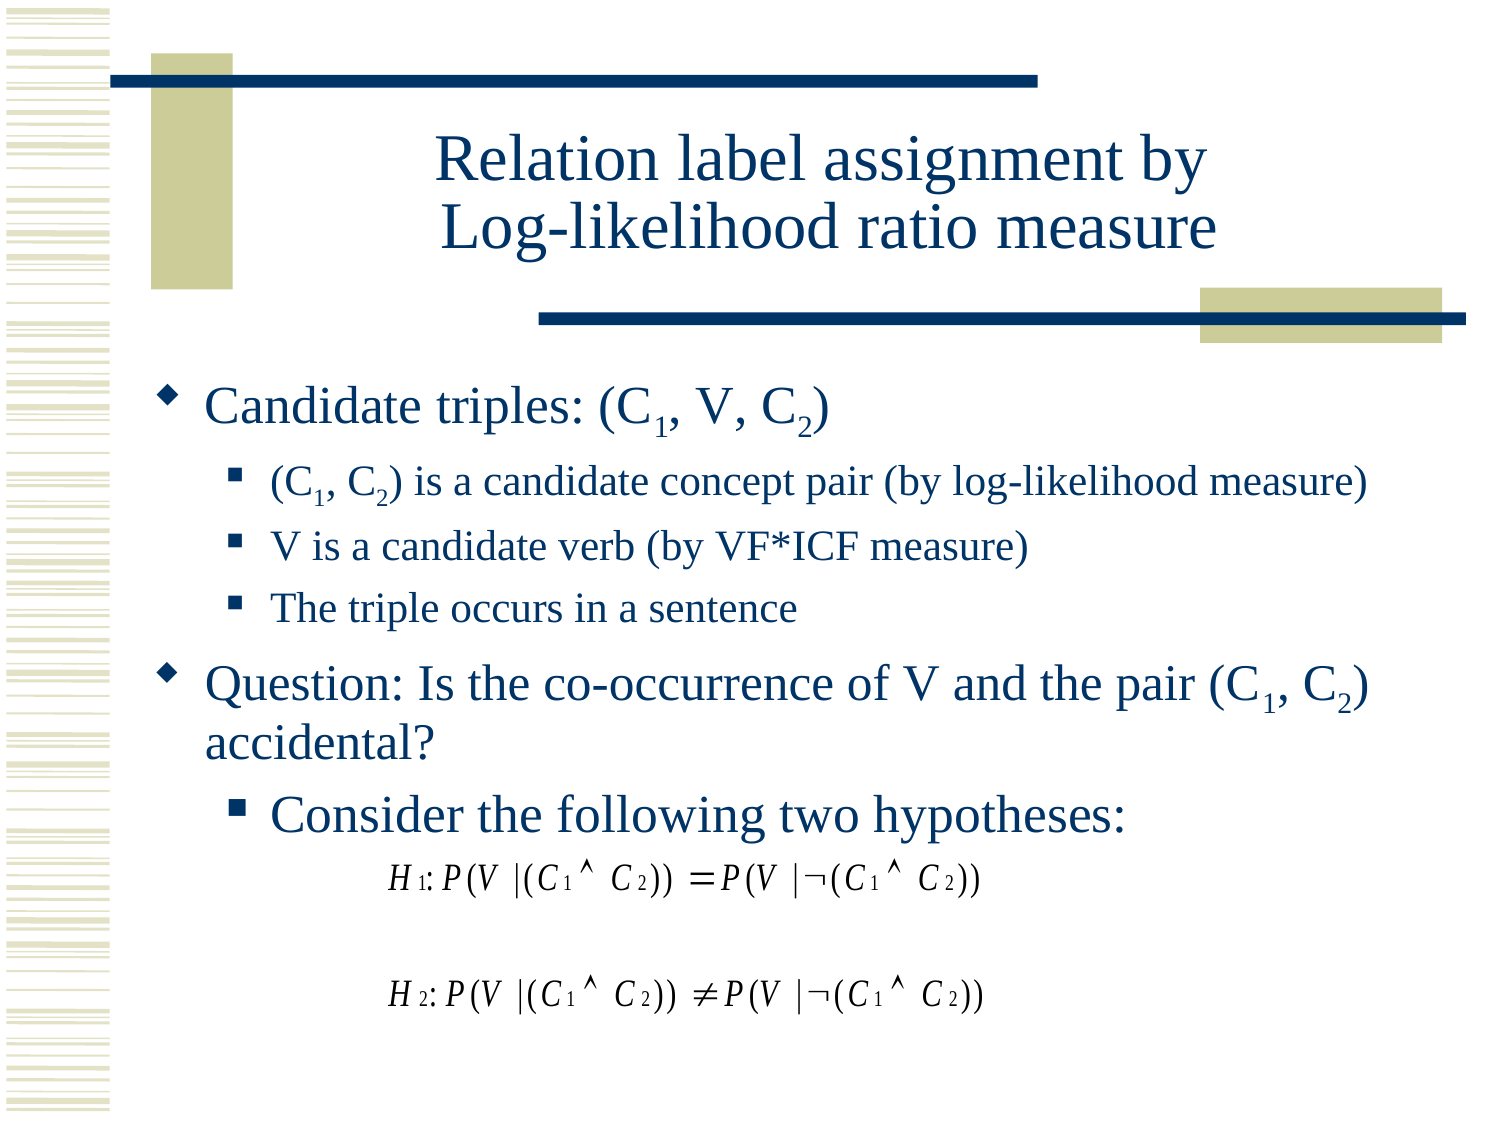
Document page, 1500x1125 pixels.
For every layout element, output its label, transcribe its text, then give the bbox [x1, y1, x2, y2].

chart [380, 854, 995, 1023]
title Relation label assignment by Log-likelihood ratio measure [225, 99, 1436, 288]
list Candidate triples: (C1, V, C2) (C1, C2) is a candidate concept pair (by log-likelihood measure) V is a candidate verb (by VF*ICF measure) The triple occurs in a sentence Question: Is the co-occurrence of V and the pair (C1, C2) accidental? Consider the following two hypotheses: [137, 362, 1443, 1125]
